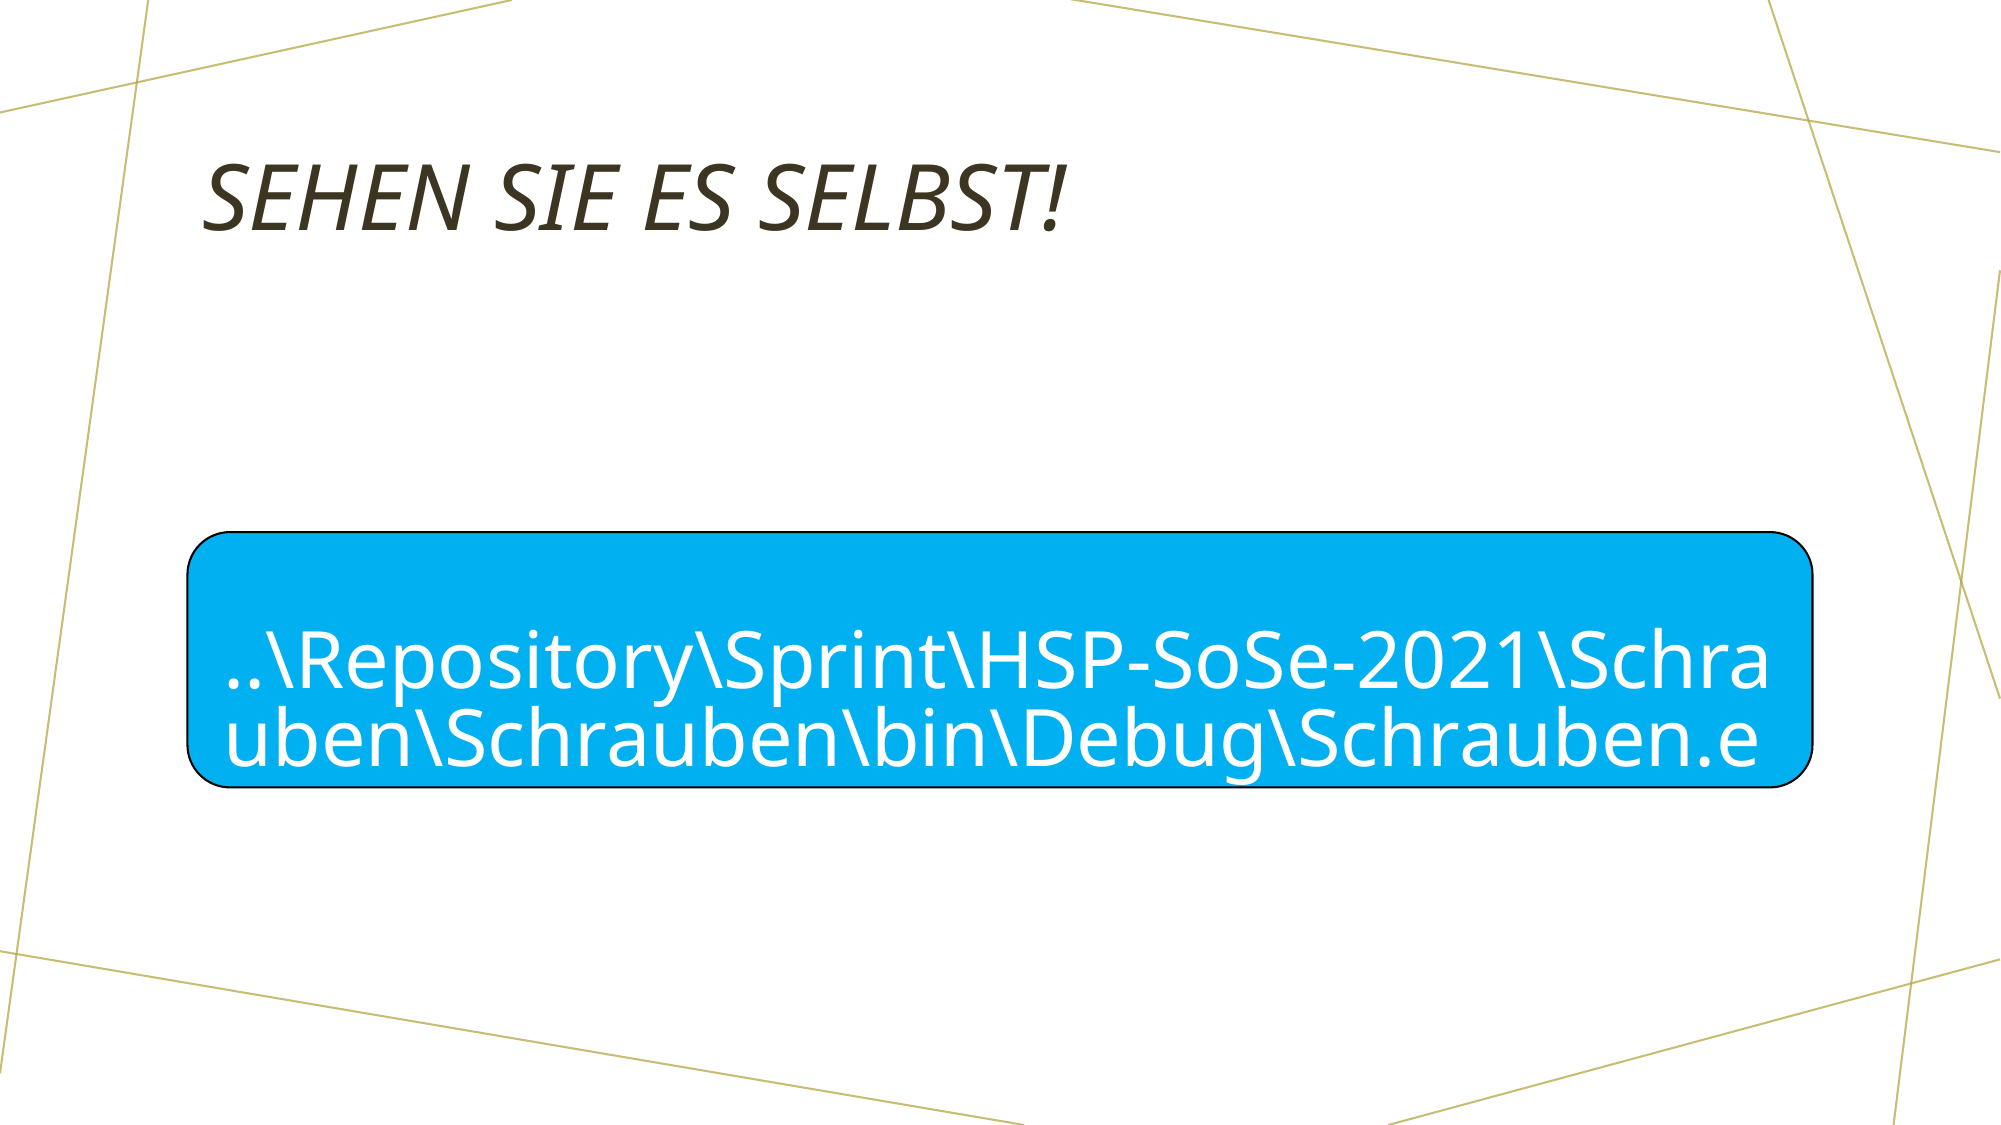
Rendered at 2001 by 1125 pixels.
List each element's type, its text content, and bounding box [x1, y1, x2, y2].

title Sehen sie es selbst! [187, 87, 1813, 315]
text_box ..\Repository\Sprint\HSP-SoSe-2021\Schrauben\Schrauben\bin\Debug\Schrauben.exe [187, 532, 1813, 788]
